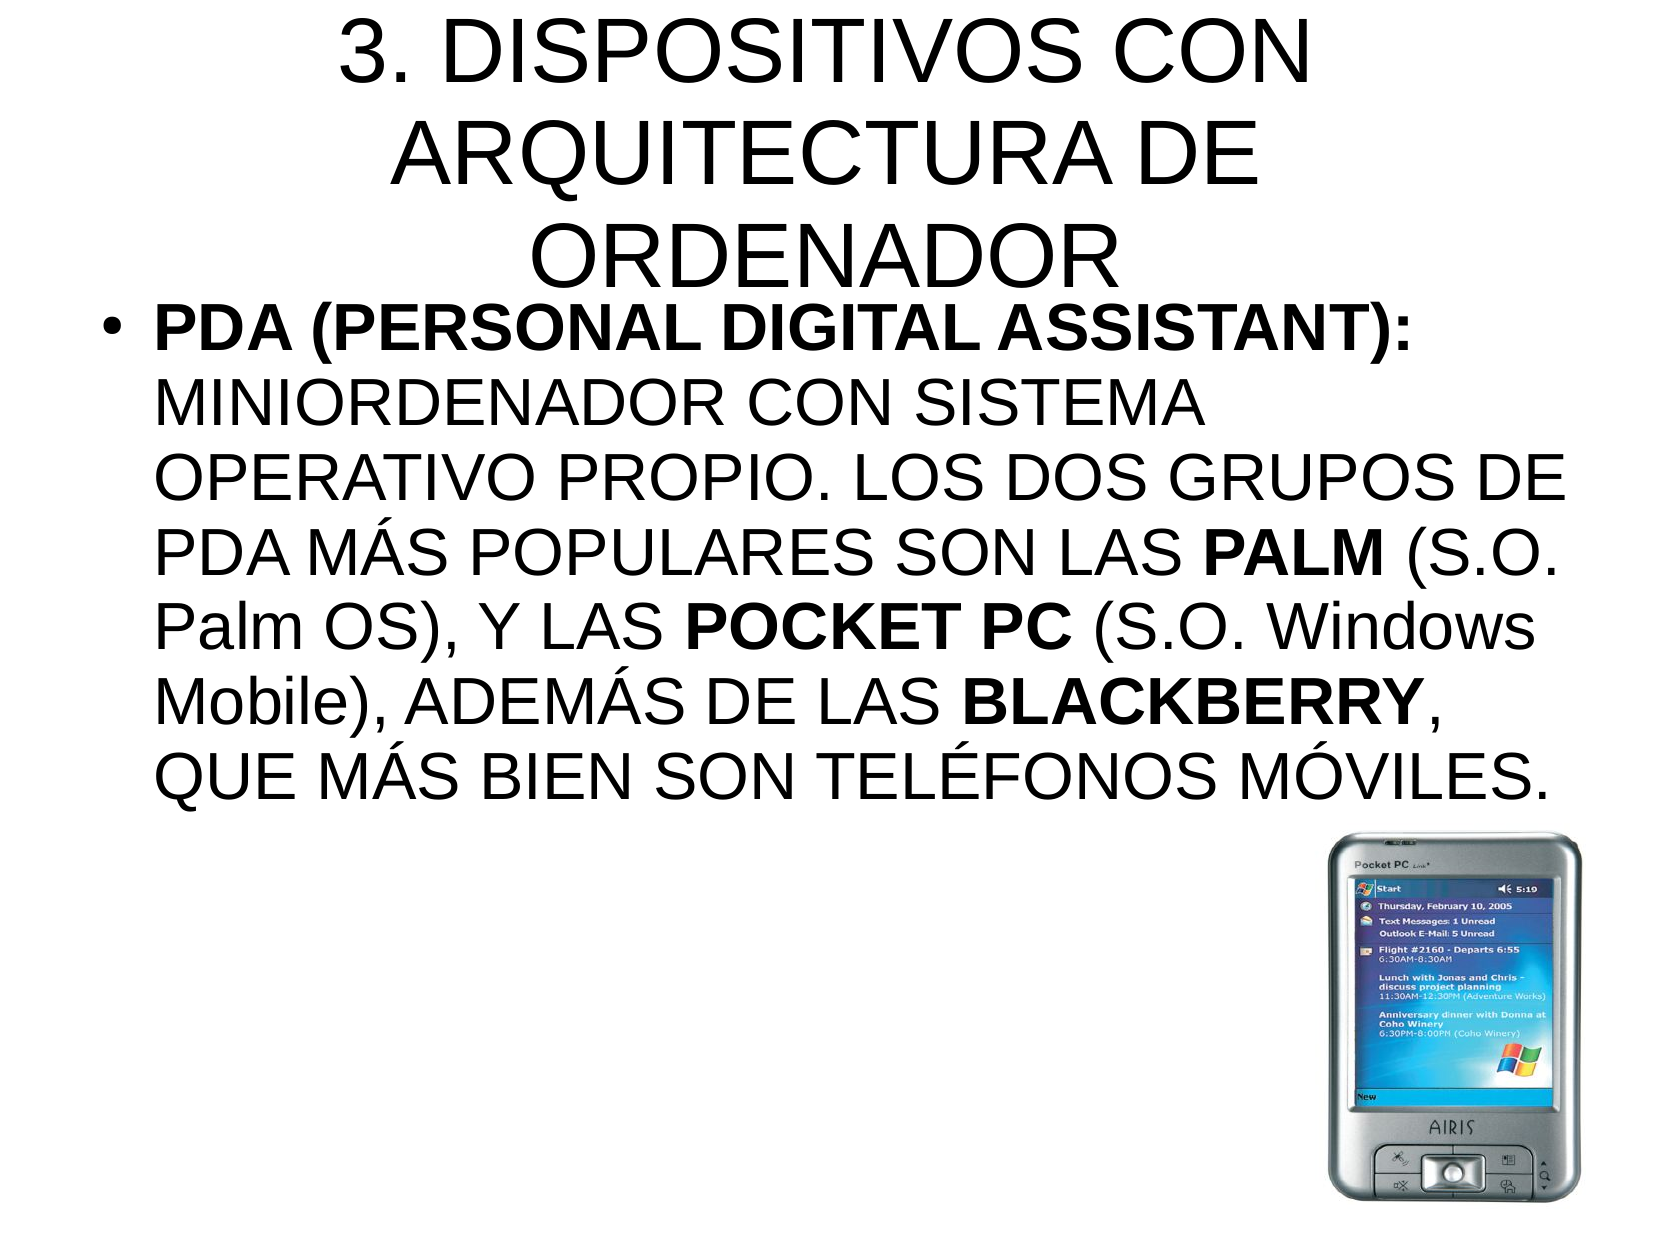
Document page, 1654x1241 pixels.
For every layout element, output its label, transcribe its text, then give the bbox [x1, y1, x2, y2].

picture [1299, 823, 1599, 1211]
list PDA (PERSONAL DIGITAL ASSISTANT): MINIORDENADOR CON SISTEMA OPERATIVO PROPIO. LOS DOS GRUPOS DE PDA MÁS POPULARES SON LAS PALM (S.O. Palm OS), Y LAS POCKET PC (S.O. Windows Mobile), ADEMÁS DE LAS BLACKBERRY, QUE MÁS BIEN SON TELÉFONOS MÓVILES. [82, 290, 1571, 1109]
title 3. DISPOSITIVOS CON ARQUITECTURA DE ORDENADOR [82, 0, 1571, 290]
